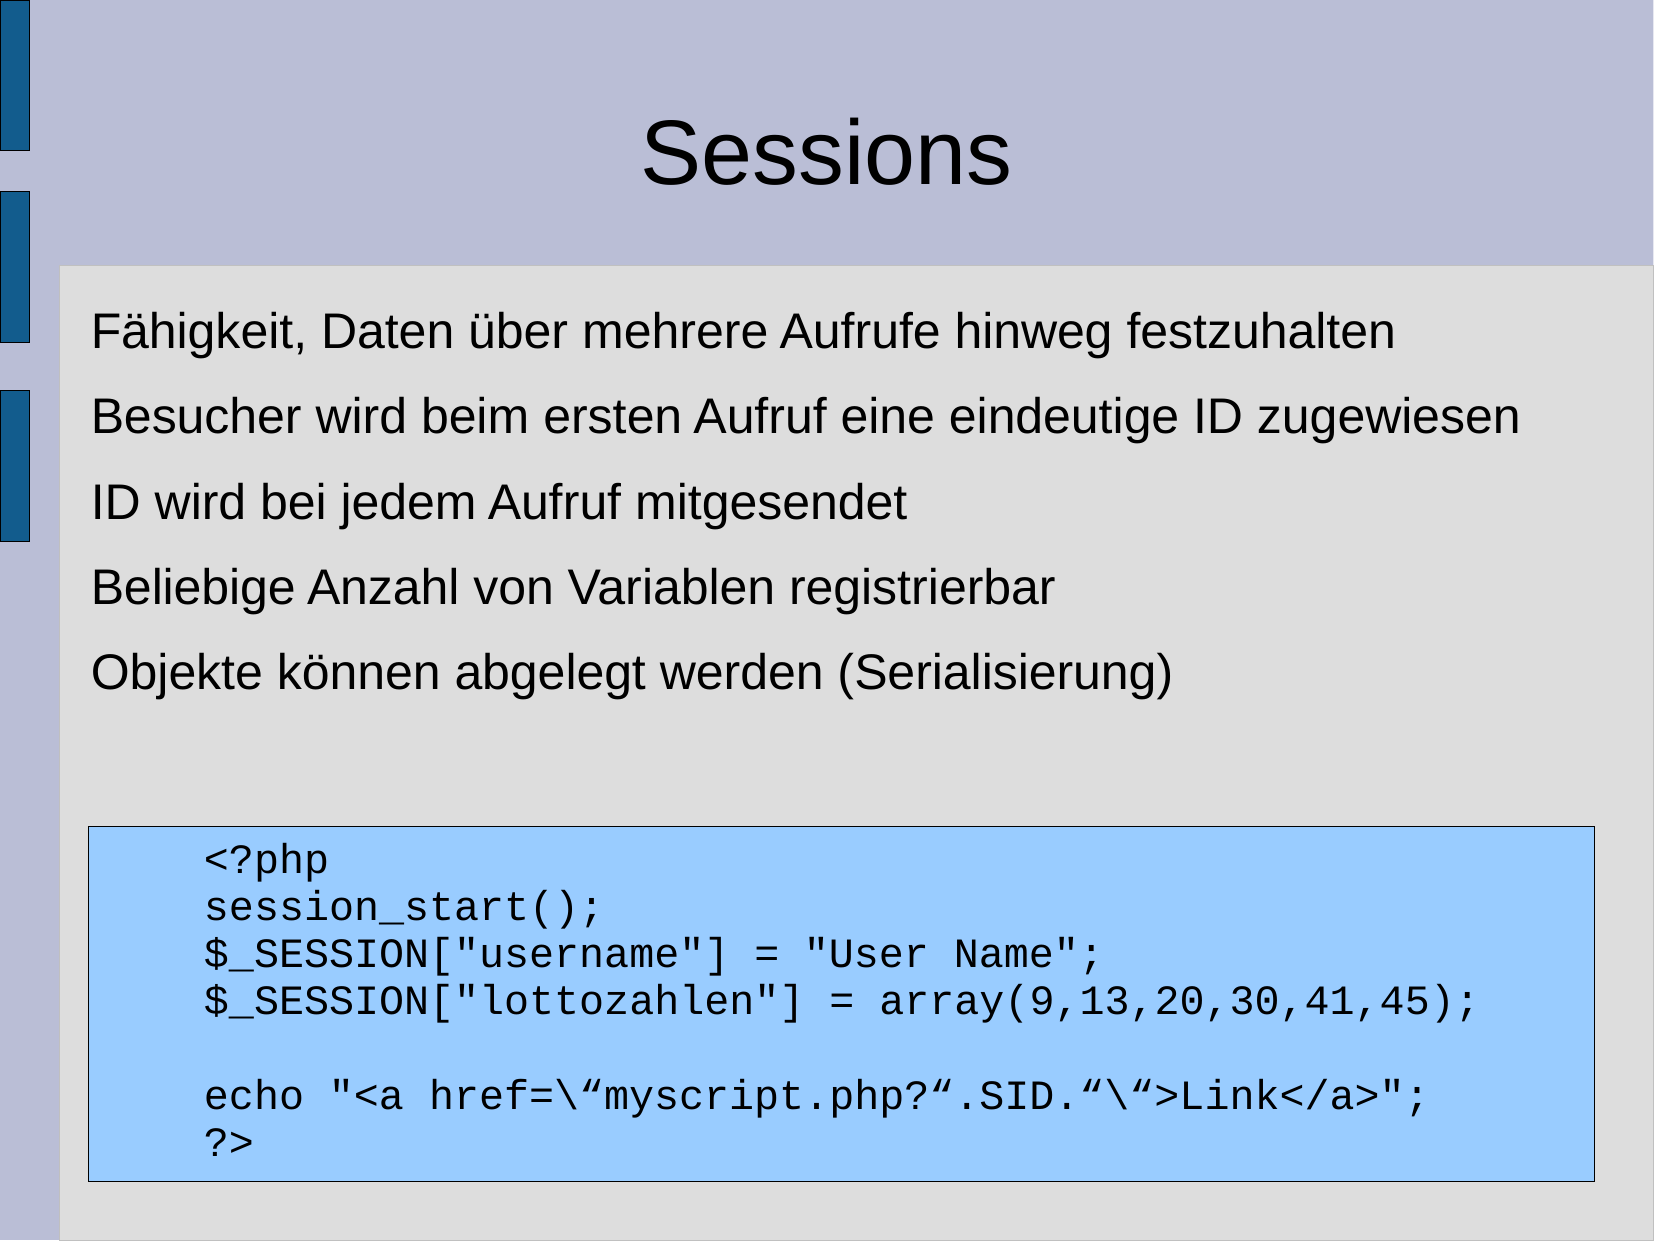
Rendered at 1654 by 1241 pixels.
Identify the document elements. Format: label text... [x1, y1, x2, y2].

text_box <?php session_start(); $_SESSION["username"] = "User Name"; $_SESSION["lottozahlen"] = array(9,13,20,30,41,45); echo "<a href=\“myscript.php?“.SID.“\“>Link</a>"; ?> [88, 826, 1595, 1182]
title Sessions [82, 56, 1571, 250]
subtitle Fähigkeit, Daten über mehrere Aufrufe hinweg festzuhalten Besucher wird beim ersten Aufruf eine eindeutige ID zugewiesen ID wird bei jedem Aufruf mitgesendet Beliebige Anzahl von Variablen registrierbar Objekte können abgelegt werden (Serialisierung) [76, 265, 1565, 739]
